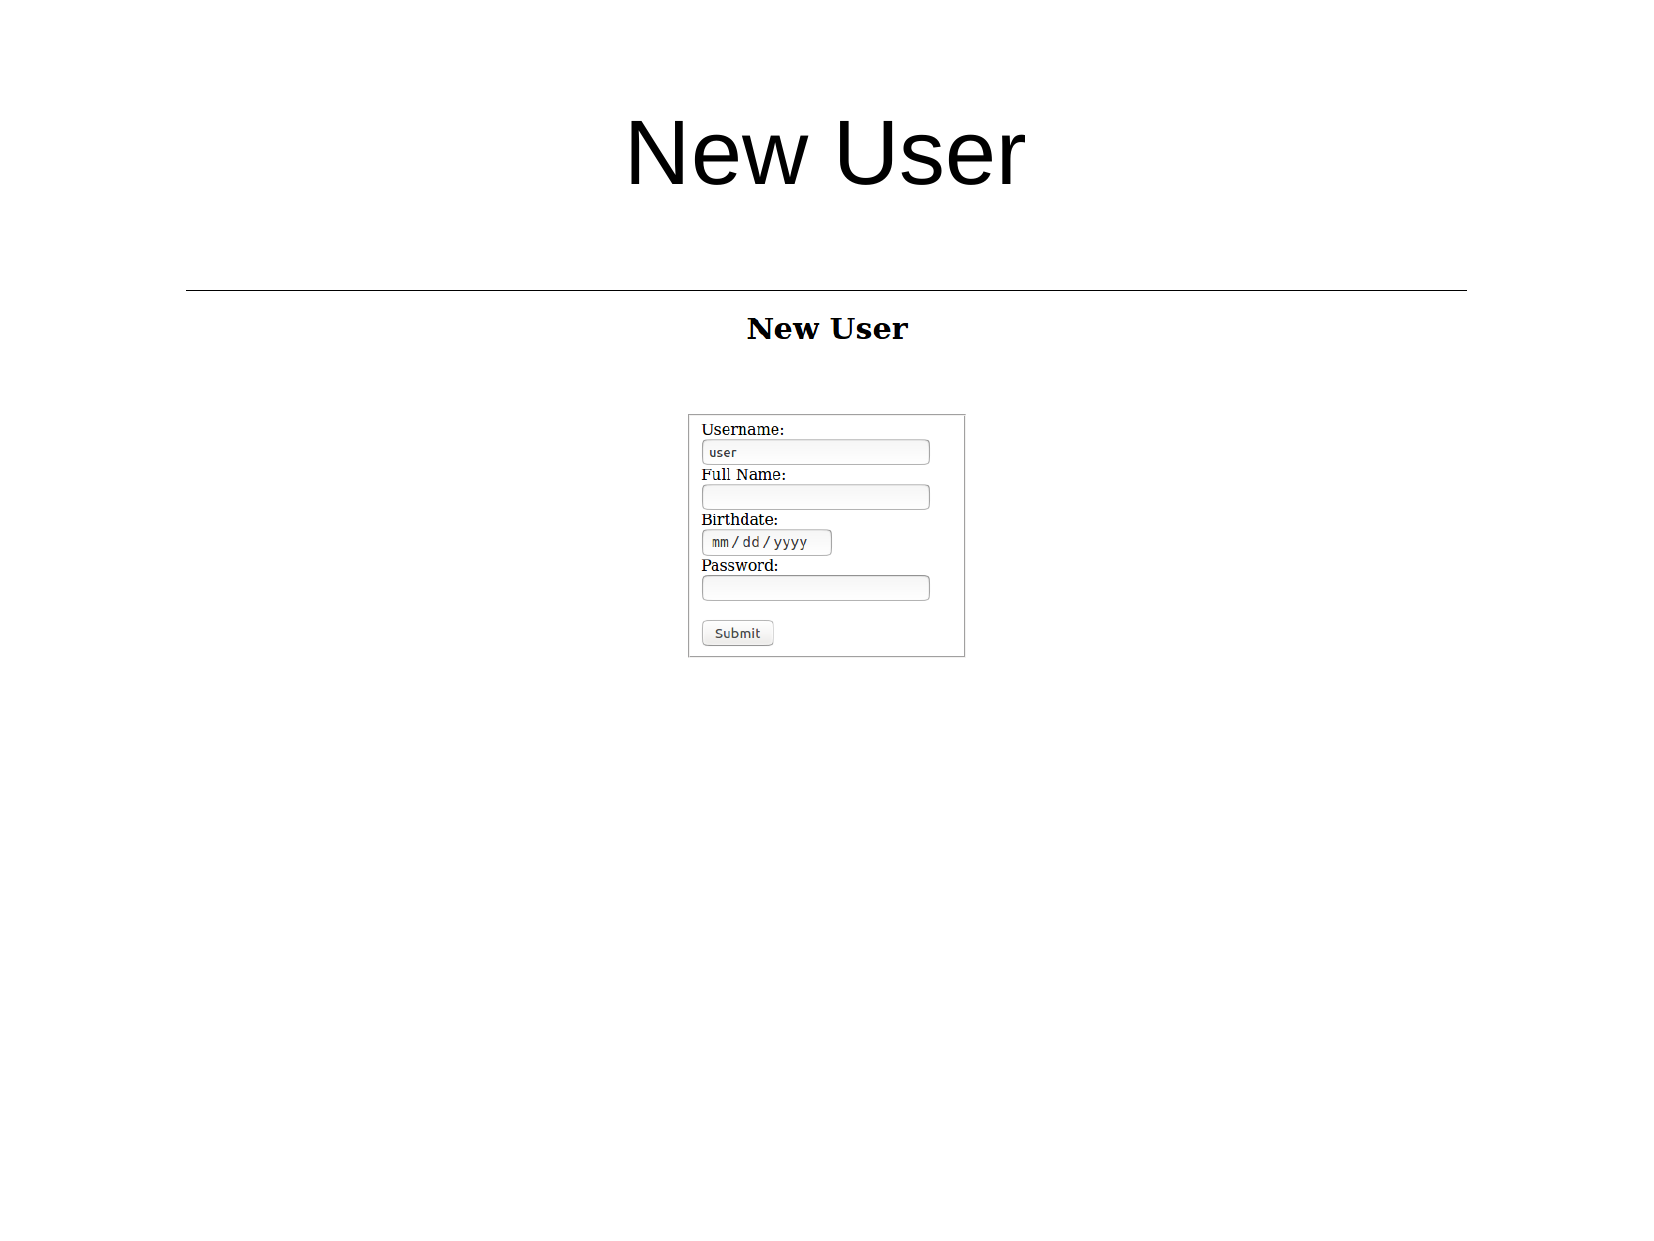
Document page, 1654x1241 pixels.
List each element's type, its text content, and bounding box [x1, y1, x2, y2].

title New User [82, 49, 1571, 257]
picture [186, 290, 1467, 1010]
